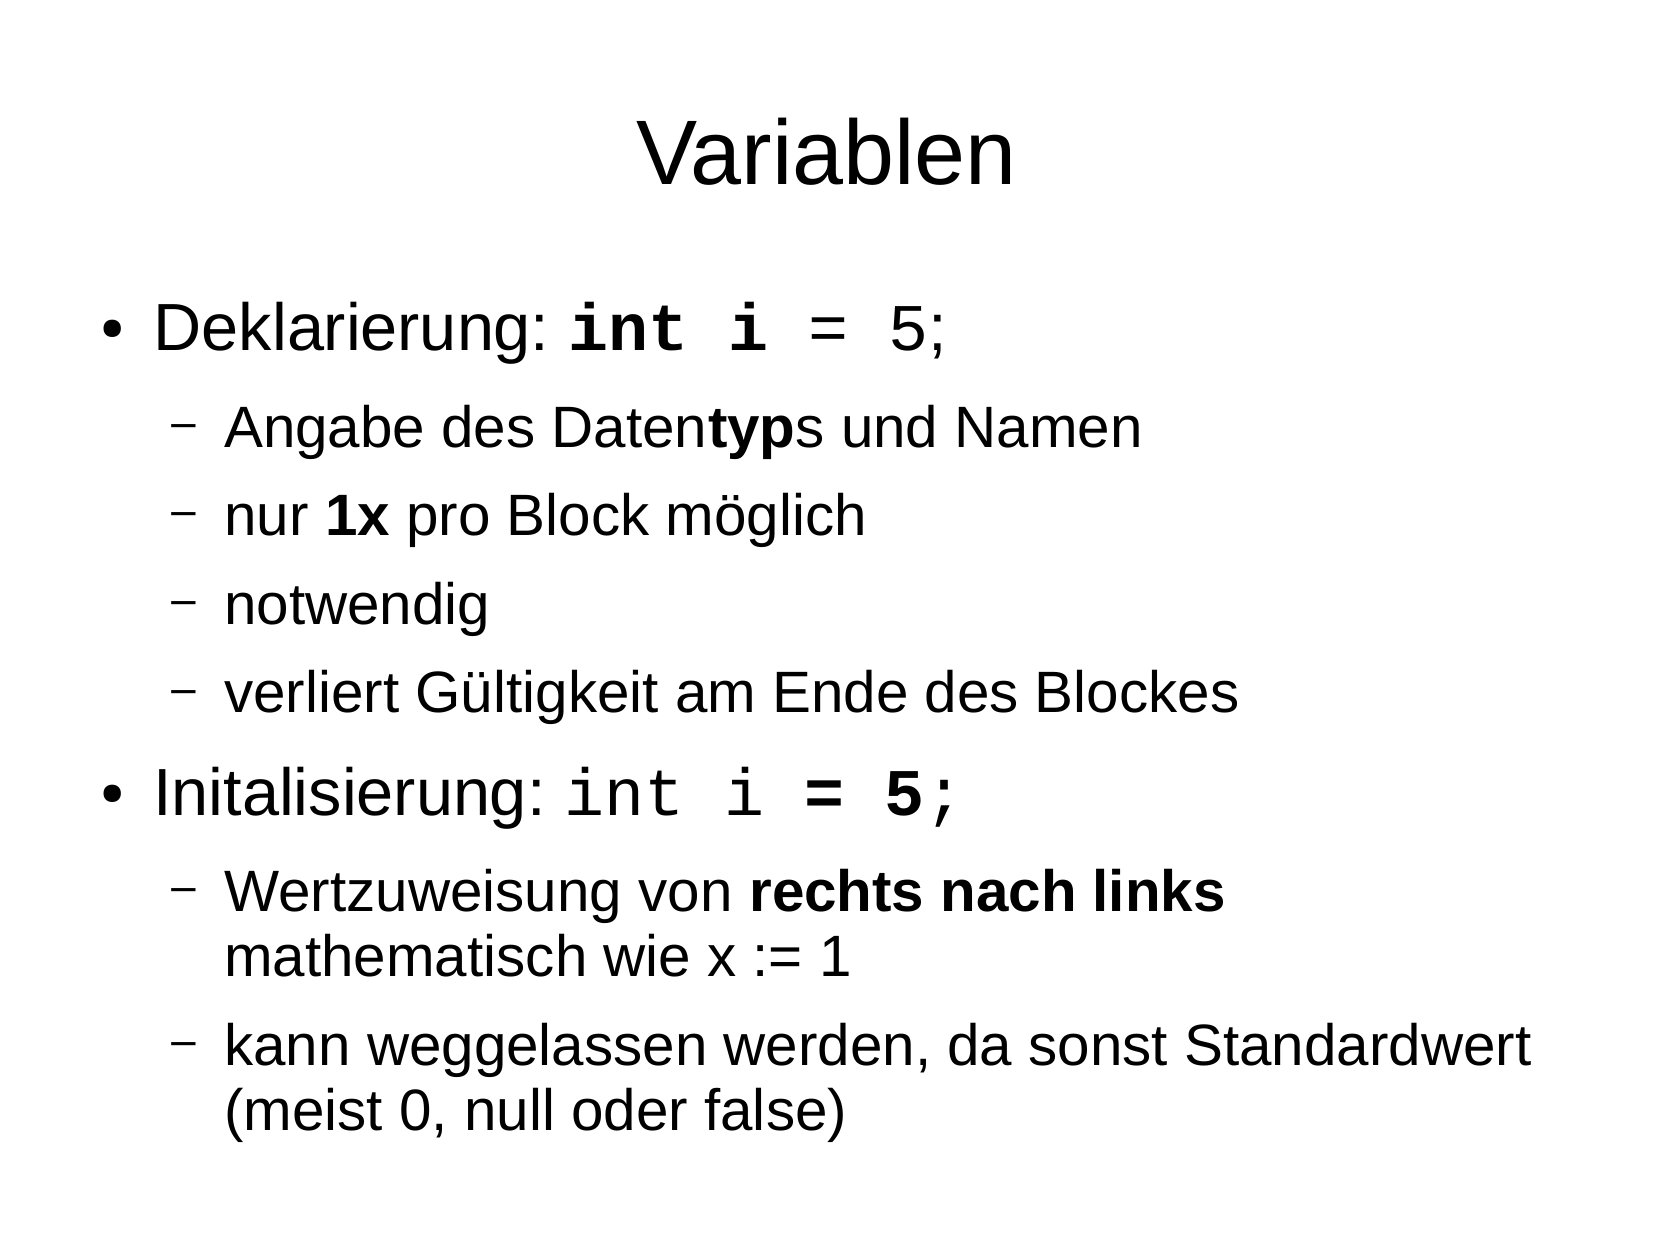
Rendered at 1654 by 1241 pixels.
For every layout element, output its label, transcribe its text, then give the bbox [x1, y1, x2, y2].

title Variablen [82, 49, 1571, 257]
list Deklarierung: int i = 5; Angabe des Datentyps und Namen nur 1x pro Block möglich notwendig verliert Gültigkeit am Ende des Blockes Initalisierung: int i = 5; Wertzuweisung von rechts nach links mathematisch wie x := 1 kann weggelassen werden, da sonst Standardwert (meist 0, null oder false) [82, 290, 1571, 1216]
